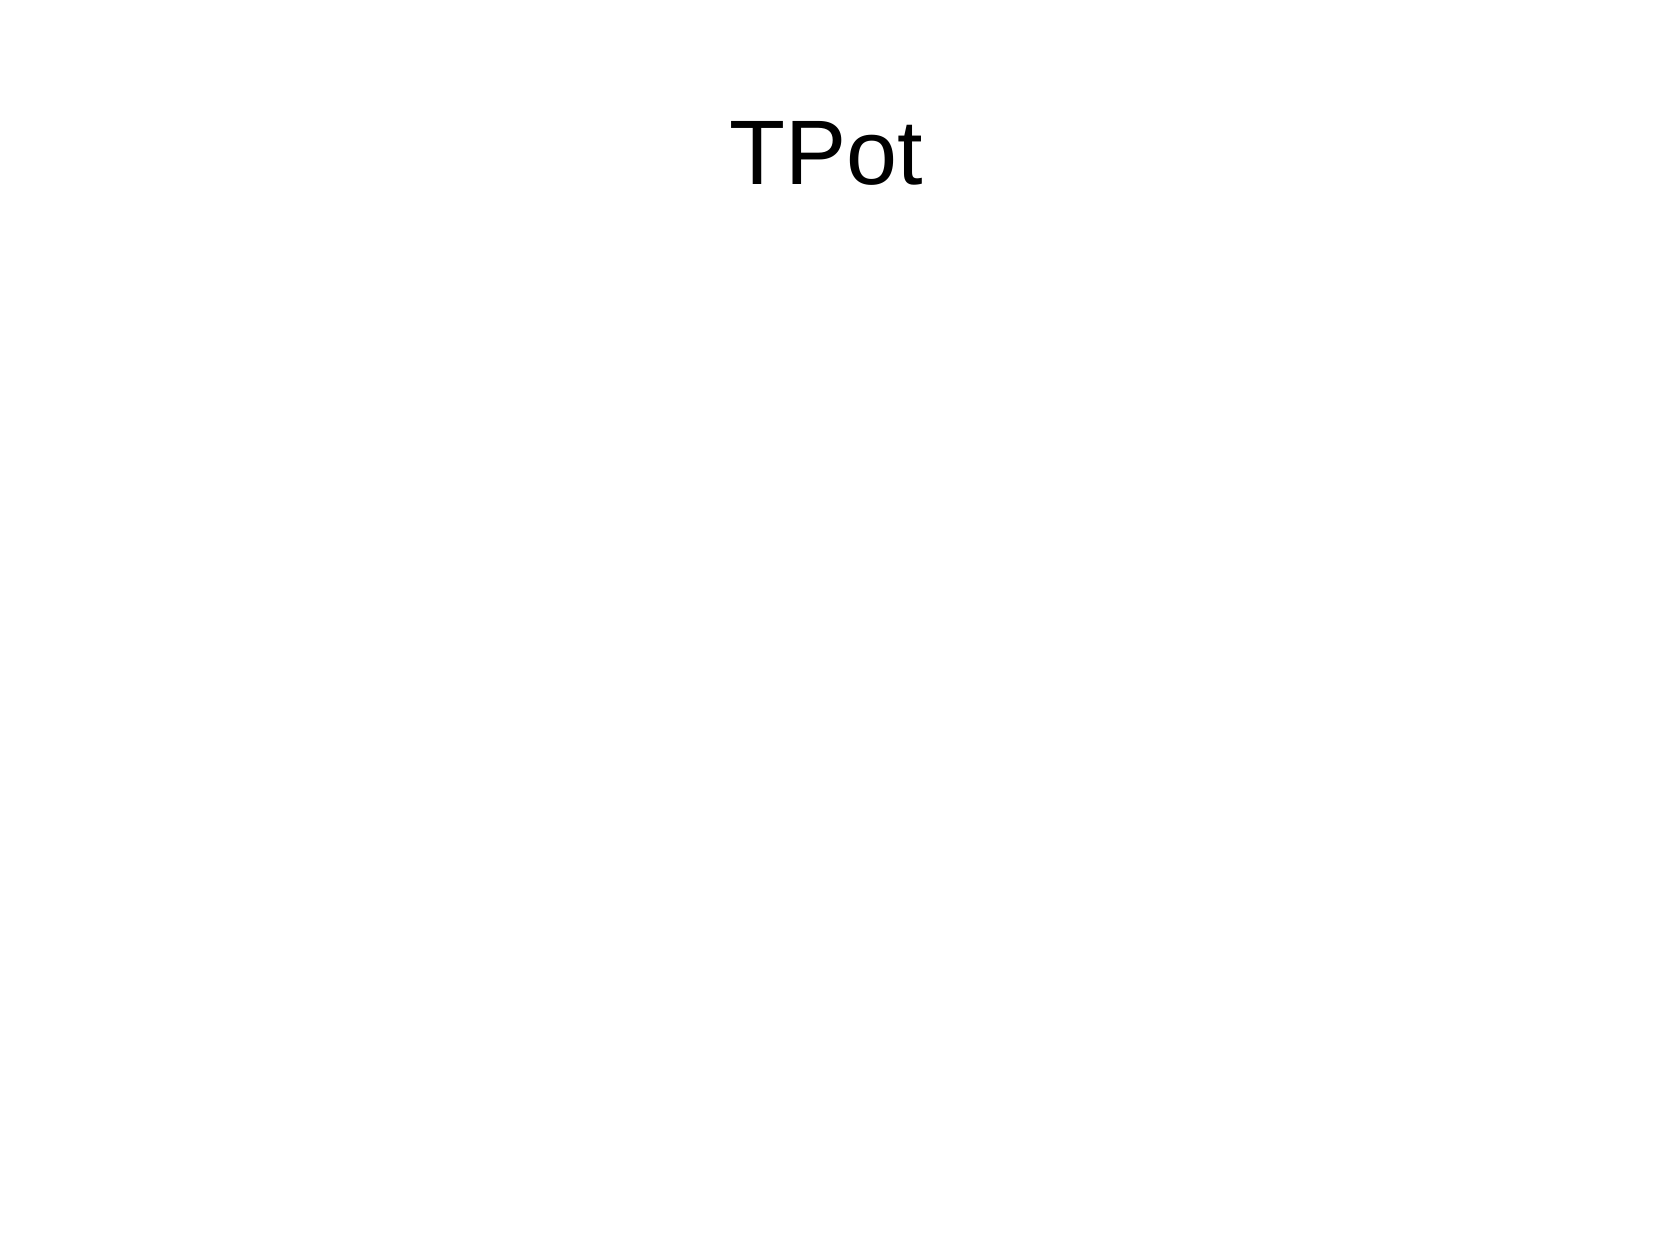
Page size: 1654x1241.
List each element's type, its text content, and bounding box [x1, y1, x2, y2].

title TPot [82, 49, 1571, 257]
